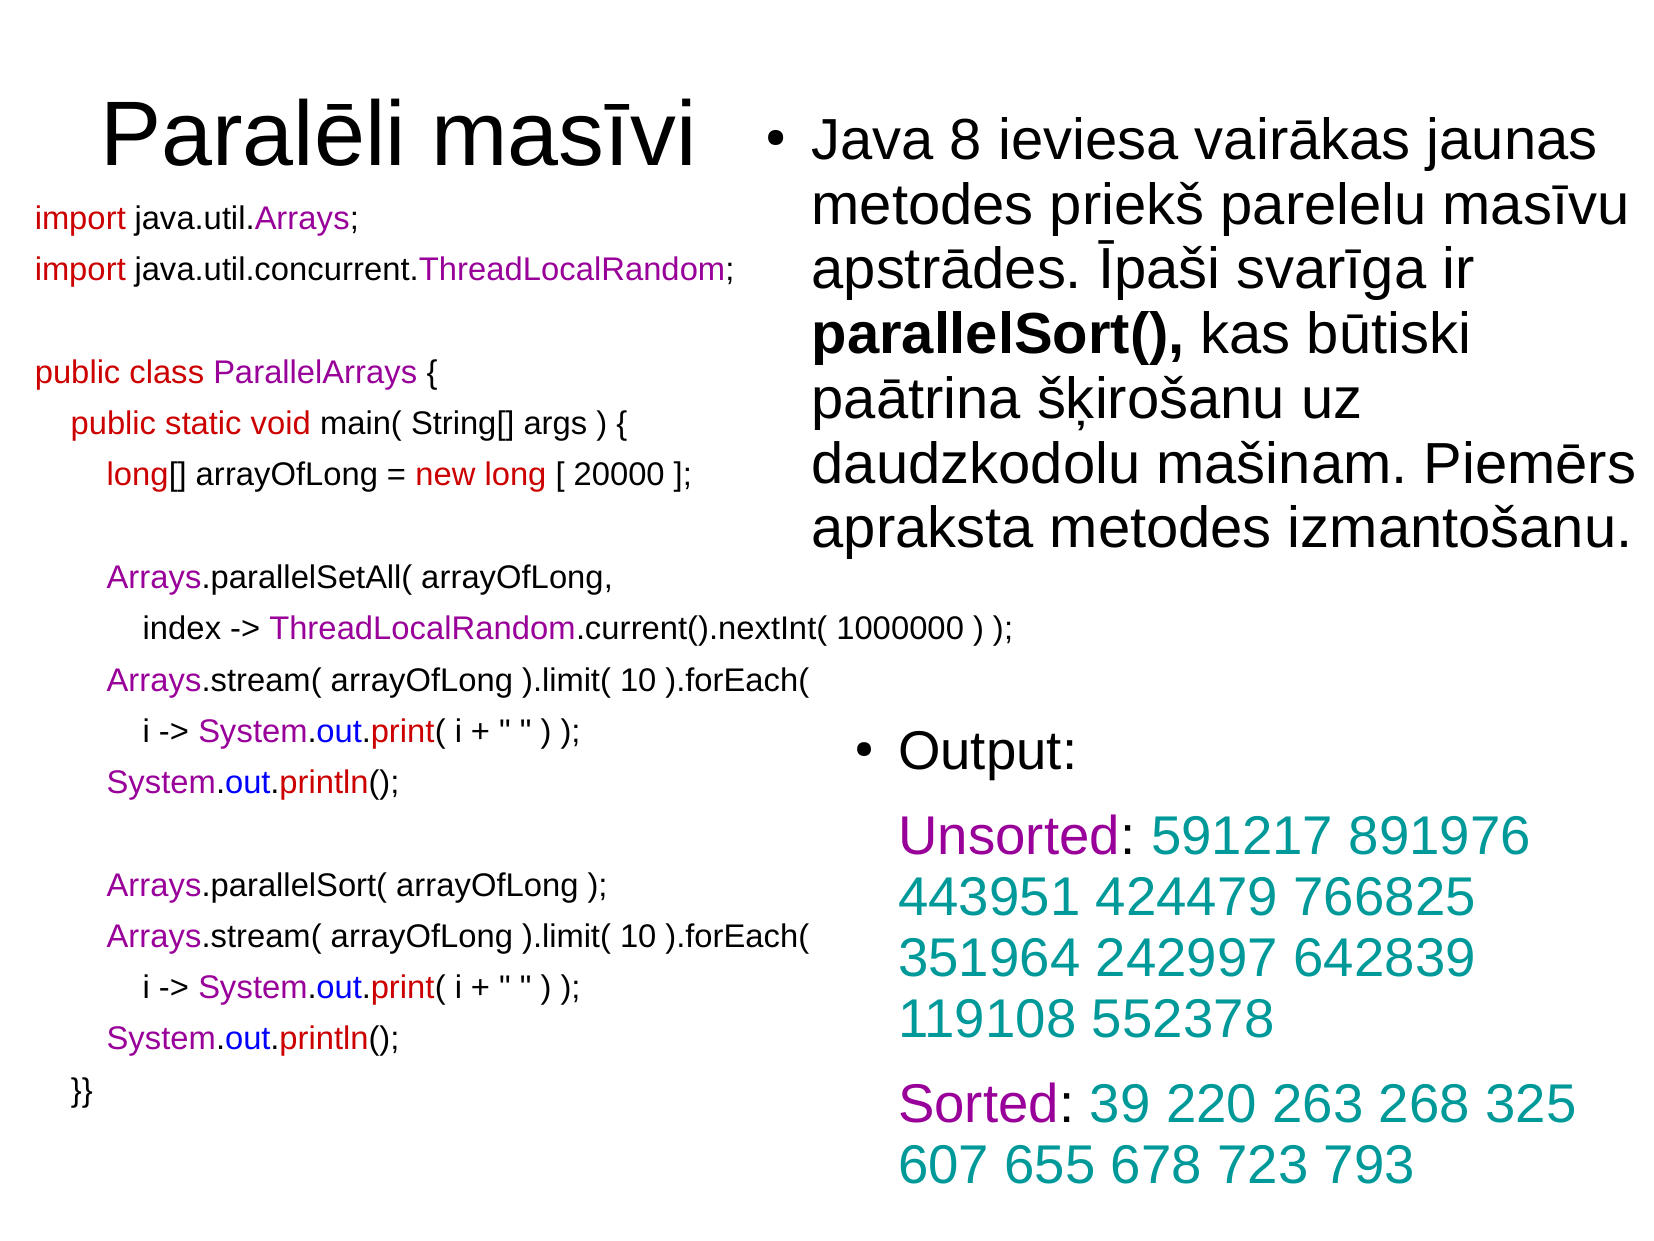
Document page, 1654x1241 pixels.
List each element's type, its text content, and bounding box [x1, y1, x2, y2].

title Paralēli masīvi [0, 30, 1144, 199]
list import java.util.Arrays; import java.util.concurrent.ThreadLocalRandom; public class ParallelArrays { public static void main( String[] args ) { long[] arrayOfLong = new long [ 20000 ]; Arrays.parallelSetAll( arrayOfLong, index -> ThreadLocalRandom.current().nextInt( 1000000 ) ); Arrays.stream( arrayOfLong ).limit( 10 ).forEach( i -> System.out.print( i + " " ) ); System.out.println(); Arrays.parallelSort( arrayOfLong ); Arrays.stream( arrayOfLong ).limit( 10 ).forEach( i -> System.out.print( i + " " ) ); System.out.println(); }} [0, 199, 1017, 1126]
list Output: Unsorted: 591217 891976 443951 424479 766825 351964 242997 642839 119108 552378 Sorted: 39 220 263 268 325 607 655 678 723 793 [840, 720, 1642, 1201]
list Java 8 ieviesa vairākas jaunas metodes priekš parelelu masīvu apstrādes. Īpaši svarīga ir parallelSort(), kas būtiski paātrina šķirošanu uz daudzkodolu mašinam. Piemērs apraksta metodes izmantošanu. [750, 107, 1647, 586]
